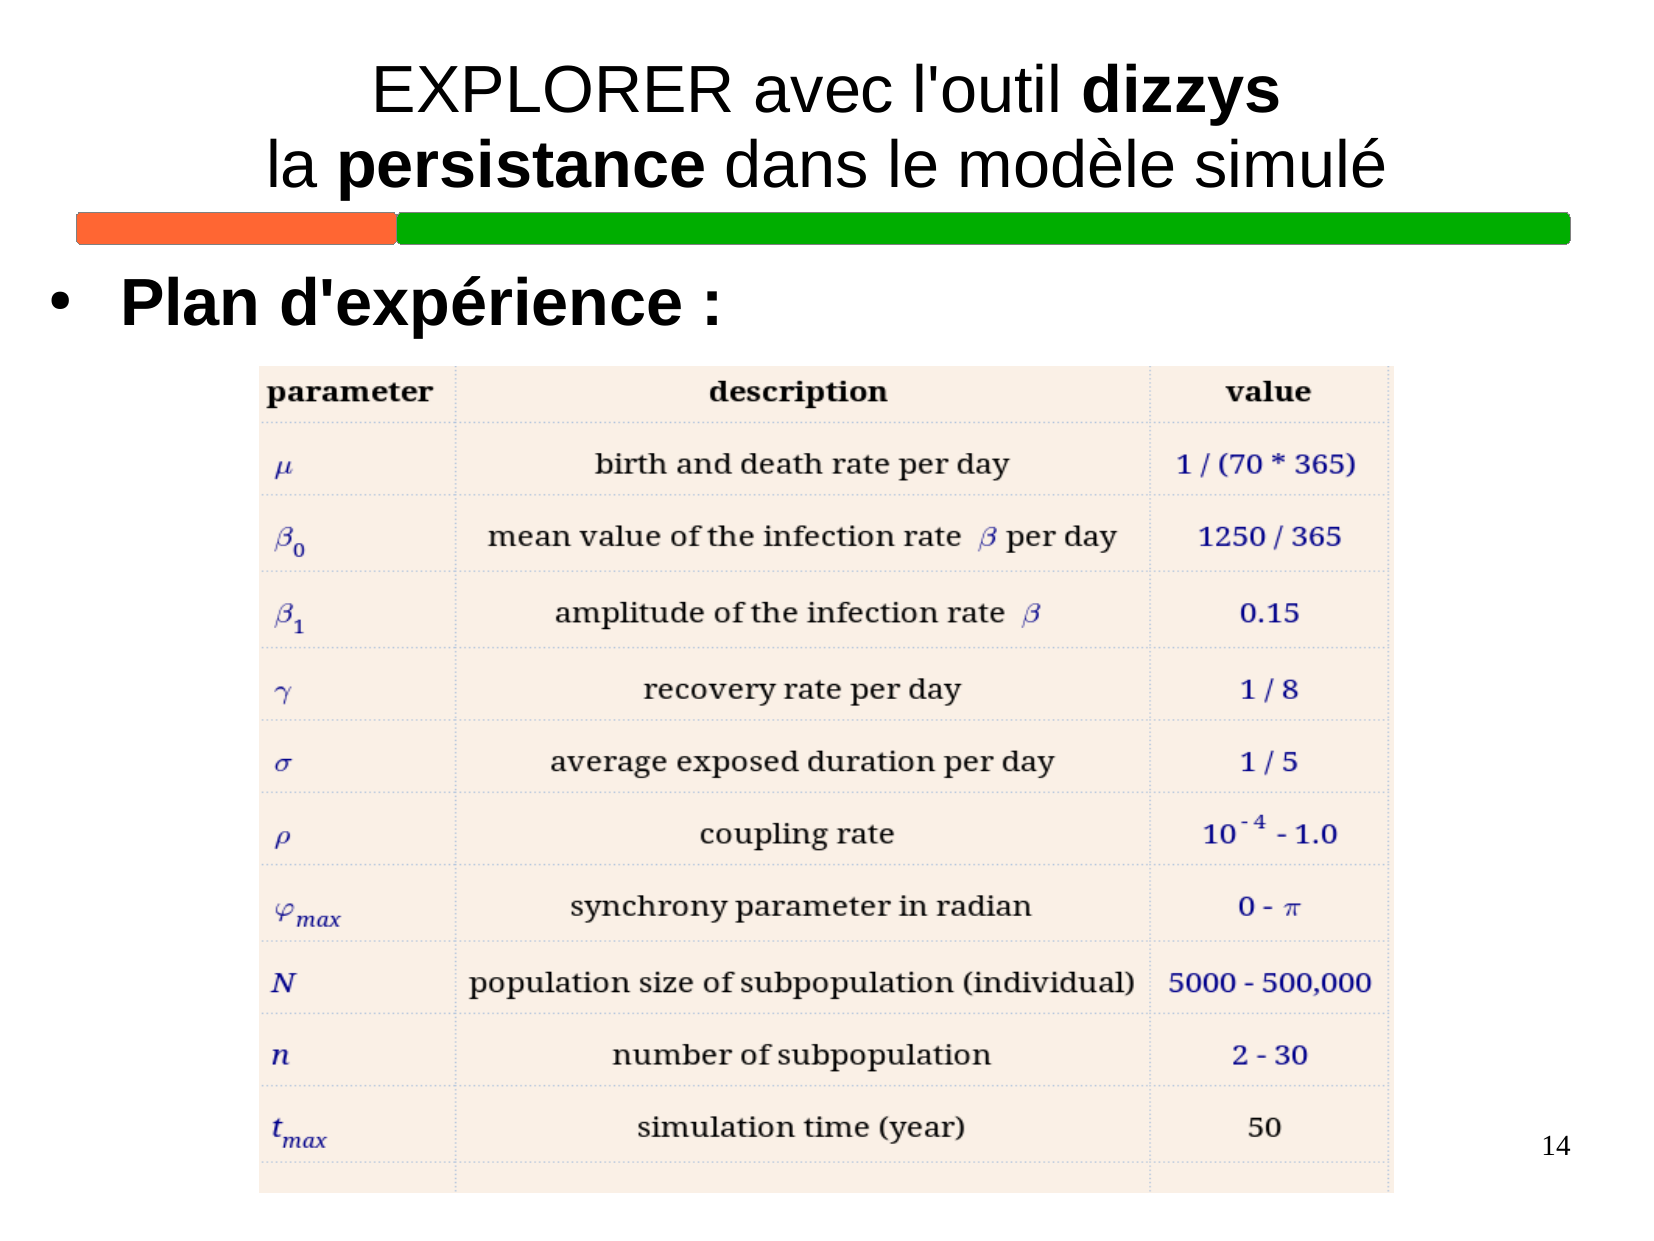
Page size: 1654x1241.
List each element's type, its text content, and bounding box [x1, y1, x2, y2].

picture [259, 366, 1394, 1193]
text_box [76, 212, 1571, 245]
title EXPLORER avec l'outil dizzys la persistance dans le modèle simulé [82, 23, 1571, 216]
text_box Plan d'expérience : [30, 264, 756, 355]
